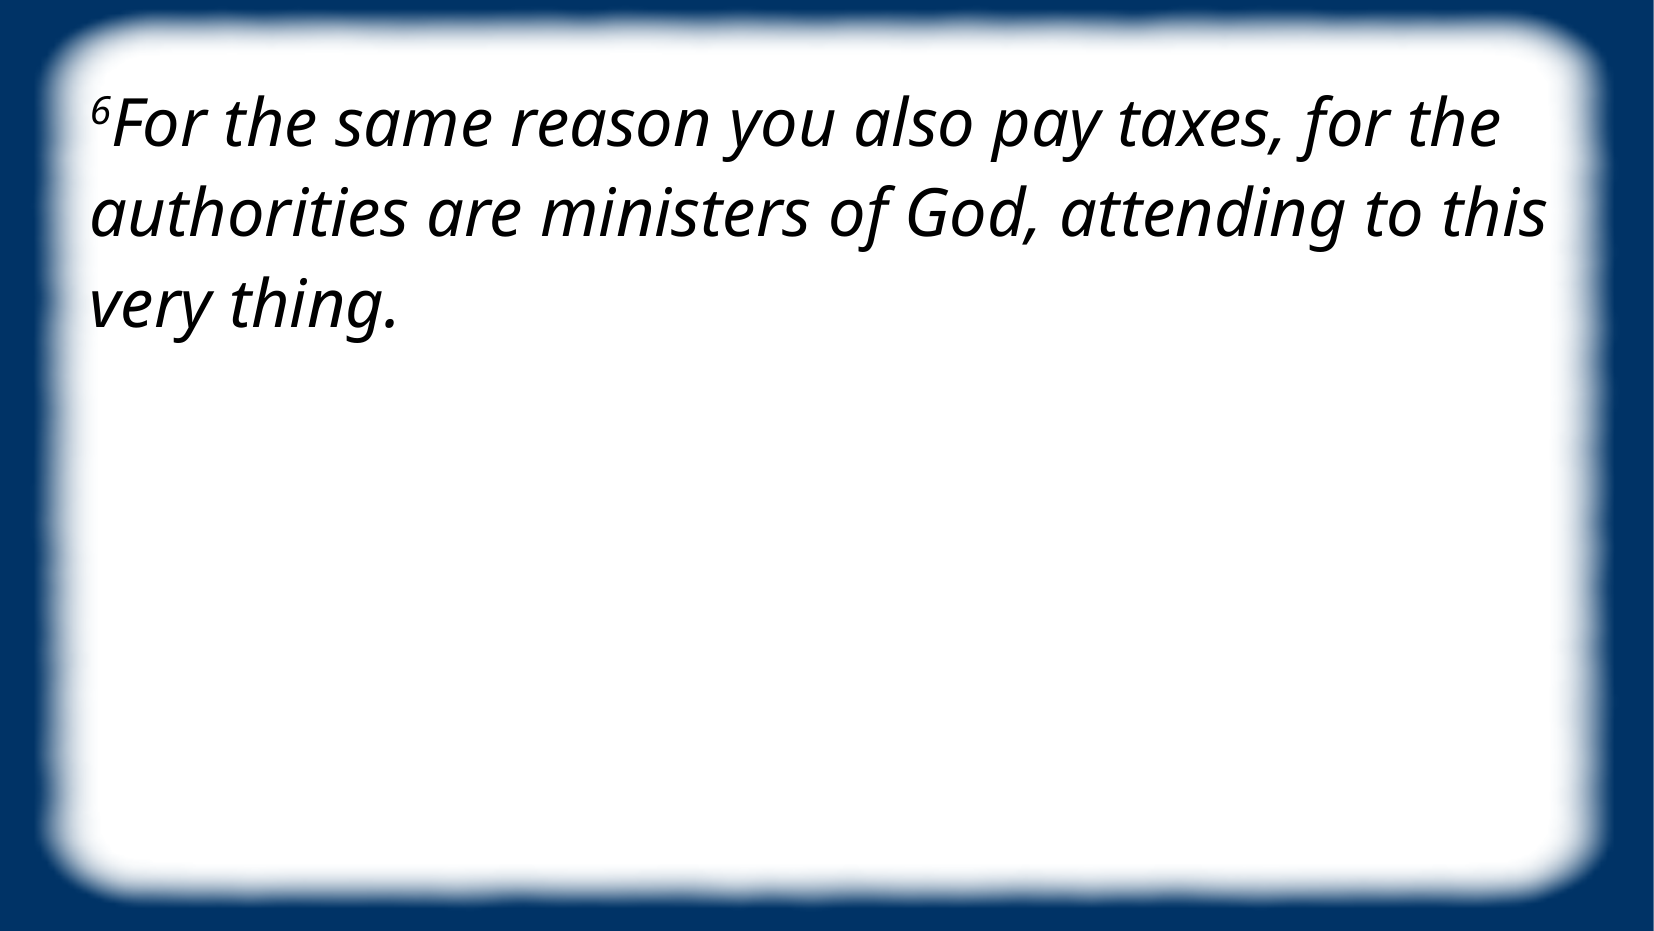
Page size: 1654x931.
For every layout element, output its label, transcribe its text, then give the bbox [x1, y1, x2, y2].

picture [0, 0, 1654, 931]
text_box 6For the same reason you also pay taxes, for the authorities are ministers of God, attending to this very thing. [75, 67, 1576, 349]
